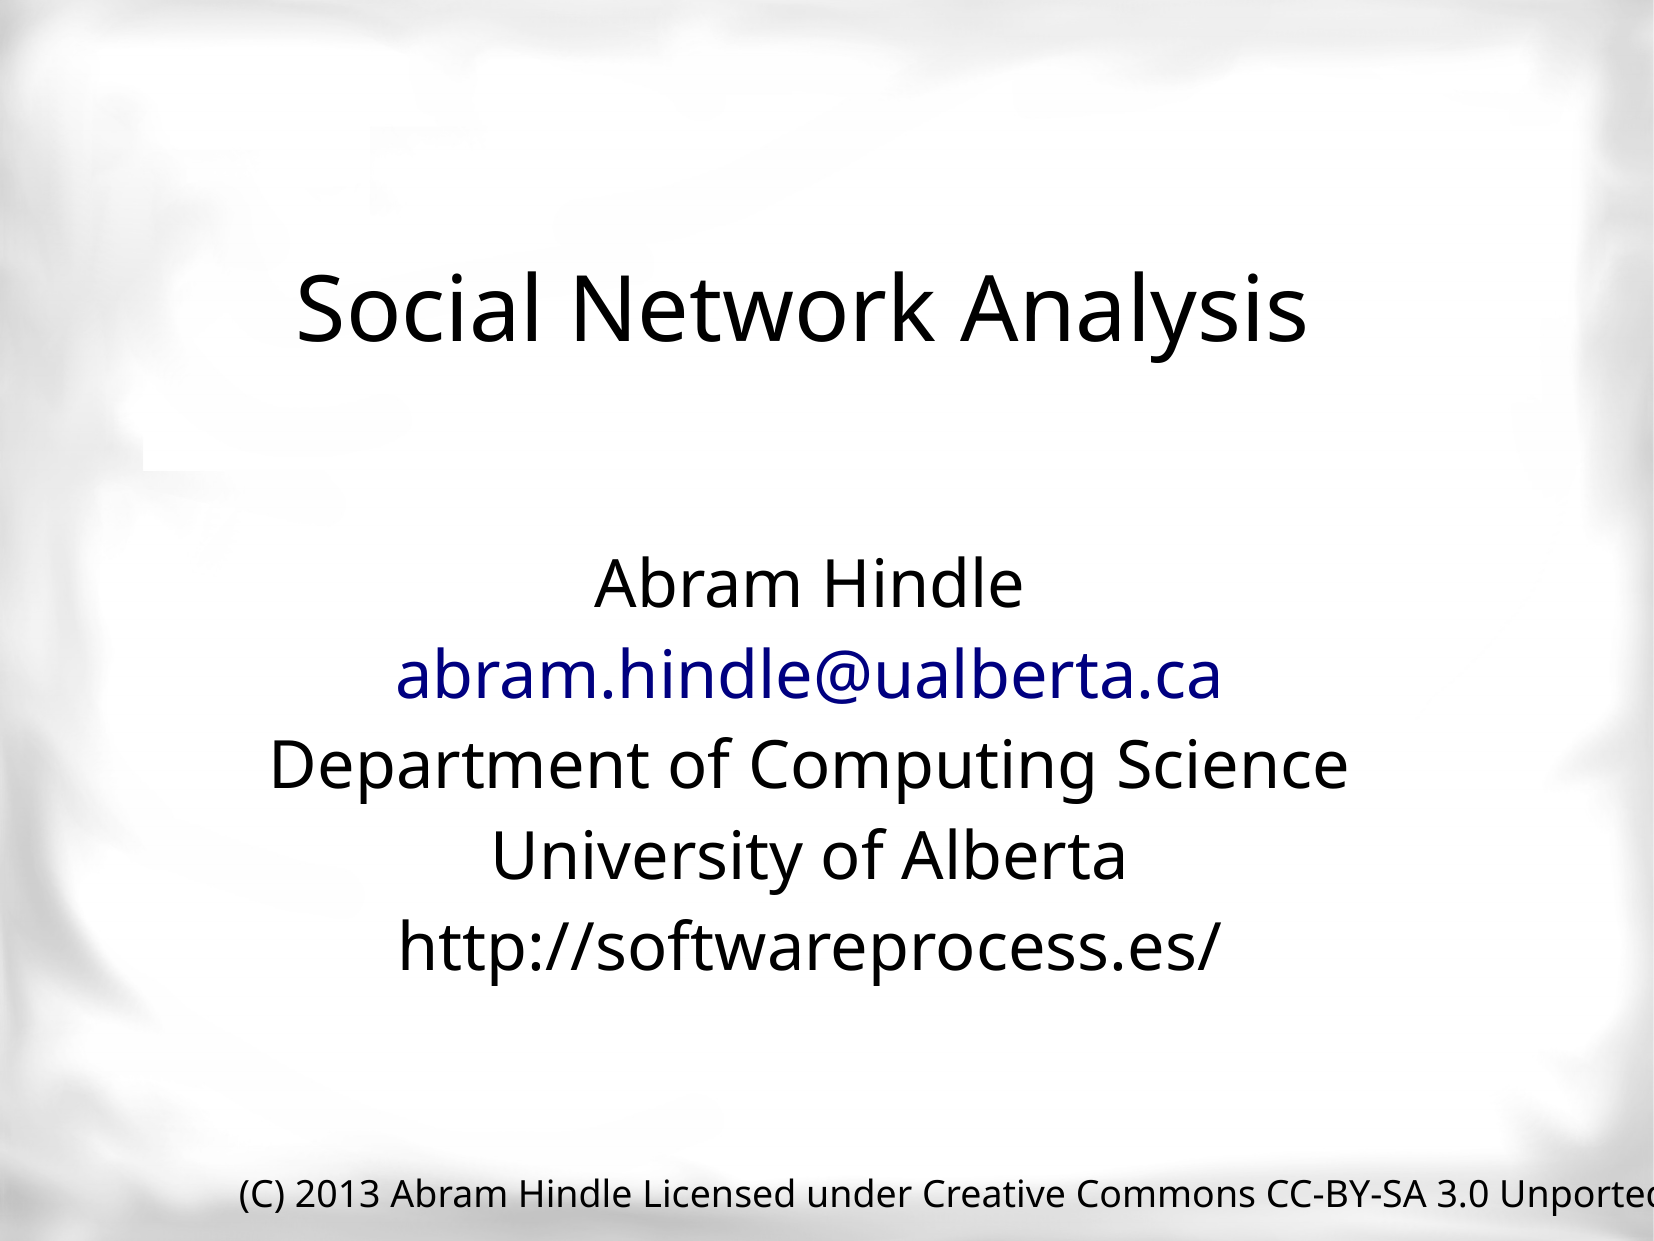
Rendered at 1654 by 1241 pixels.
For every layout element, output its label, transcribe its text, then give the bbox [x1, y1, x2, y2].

subtitle Abram Hindle abram.hindle@ualberta.ca Department of Computing Science University of Alberta http://softwareprocess.es/ [82, 448, 1538, 1169]
picture [0, 0, 1654, 1241]
text_box (C) 2013 Abram Hindle Licensed under Creative Commons CC-BY-SA 3.0 Unported [224, 1159, 1629, 1217]
title Social Network Analysis [59, 202, 1548, 410]
picture [1650, 1190, 1654, 1204]
